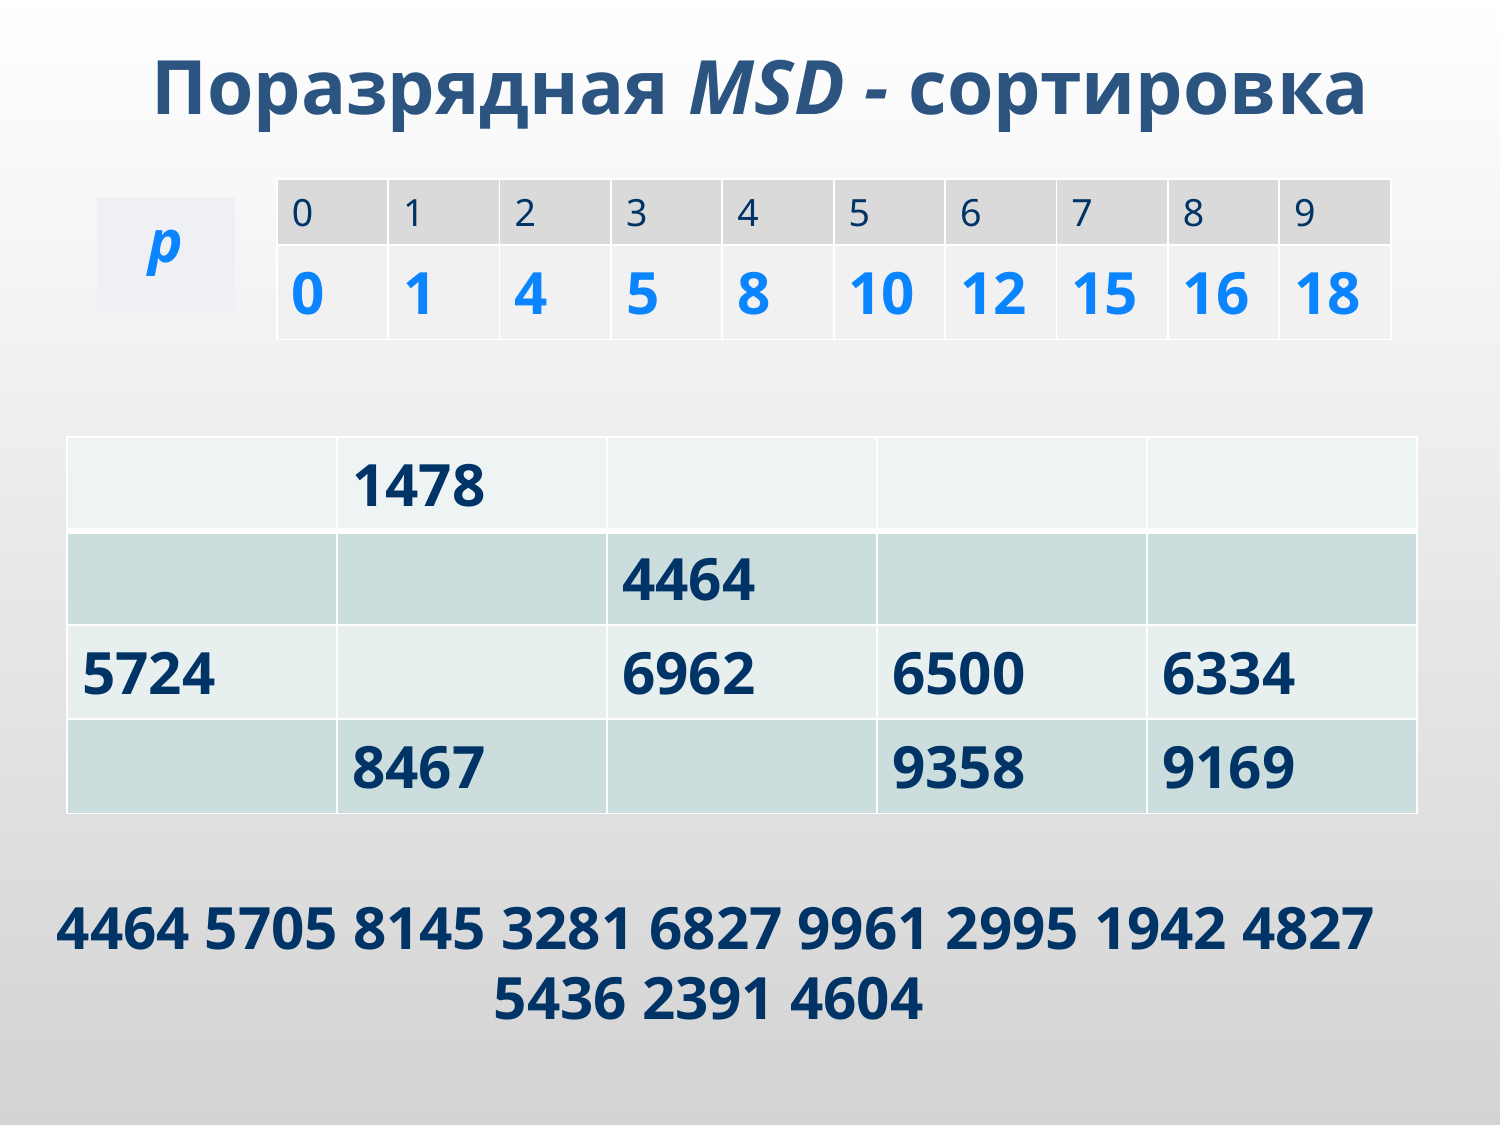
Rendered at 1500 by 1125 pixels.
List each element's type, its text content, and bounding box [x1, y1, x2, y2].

table_cell 1 [389, 246, 499, 339]
table_header 7 [1057, 180, 1167, 244]
text_box Поразрядная MSD - сортировка [85, 47, 1436, 123]
table_cell 6962 [608, 626, 876, 718]
table_cell [338, 626, 606, 718]
table_cell 4464 [608, 534, 876, 624]
table_cell 5 [612, 246, 721, 339]
text_box 4464 5705 8145 3281 6827 9961 2995 1942 4827 5436 2391 4604 [0, 883, 1433, 1039]
table_header 0 [278, 180, 387, 244]
table_header 6 [946, 180, 1056, 244]
table_cell [68, 720, 336, 813]
table_cell 12 [946, 246, 1056, 339]
table_cell 8 [723, 246, 833, 339]
table_header 1478 [338, 438, 606, 528]
table_header 5 [835, 180, 944, 244]
table_cell 18 [1280, 246, 1390, 339]
table_header [68, 438, 336, 528]
table_header [608, 438, 876, 528]
table_cell 6500 [878, 626, 1146, 718]
table_cell [338, 534, 606, 624]
table_cell 6334 [1148, 626, 1416, 718]
table_header [878, 438, 1146, 528]
table_cell 8467 [338, 720, 606, 813]
table_cell 4 [500, 246, 610, 339]
table_header 1 [389, 180, 499, 244]
table_cell [68, 534, 336, 624]
table_cell 15 [1057, 246, 1167, 339]
table_cell 5724 [68, 626, 336, 718]
table_header 3 [612, 180, 721, 244]
table_cell 9169 [1148, 720, 1416, 813]
table_cell 0 [278, 246, 387, 339]
table_cell 9358 [878, 720, 1146, 813]
table_header 2 [500, 180, 610, 244]
table_header 4 [723, 180, 833, 244]
table_cell [878, 534, 1146, 624]
table_header 9 [1280, 180, 1390, 244]
table_cell 16 [1169, 246, 1278, 339]
table_header [1148, 438, 1416, 528]
table_cell [1148, 534, 1416, 624]
table_cell 10 [835, 246, 944, 339]
text_box p [97, 197, 235, 311]
table_header 8 [1169, 180, 1278, 244]
table_cell [608, 720, 876, 813]
